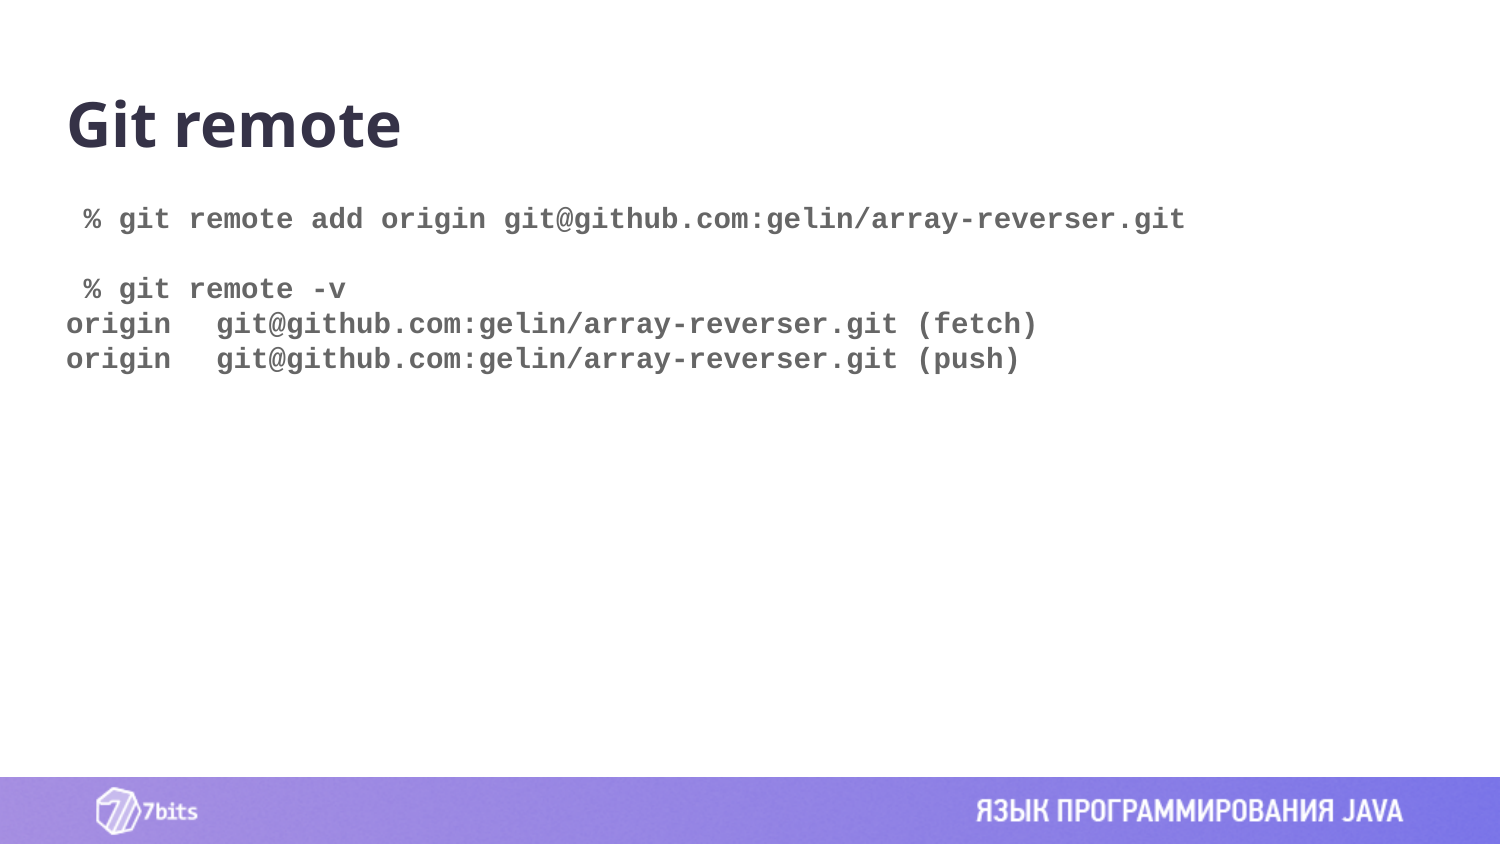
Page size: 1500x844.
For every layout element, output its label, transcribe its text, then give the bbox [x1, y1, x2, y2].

picture [0, 777, 1500, 844]
title Git remote [51, 69, 1449, 164]
list % git remote add origin git@github.com:gelin/array-reverser.git % git remote -v origin git@github.com:gelin/array-reverser.git (fetch) origin git@github.com:gelin/array-reverser.git (push) [51, 184, 1449, 745]
